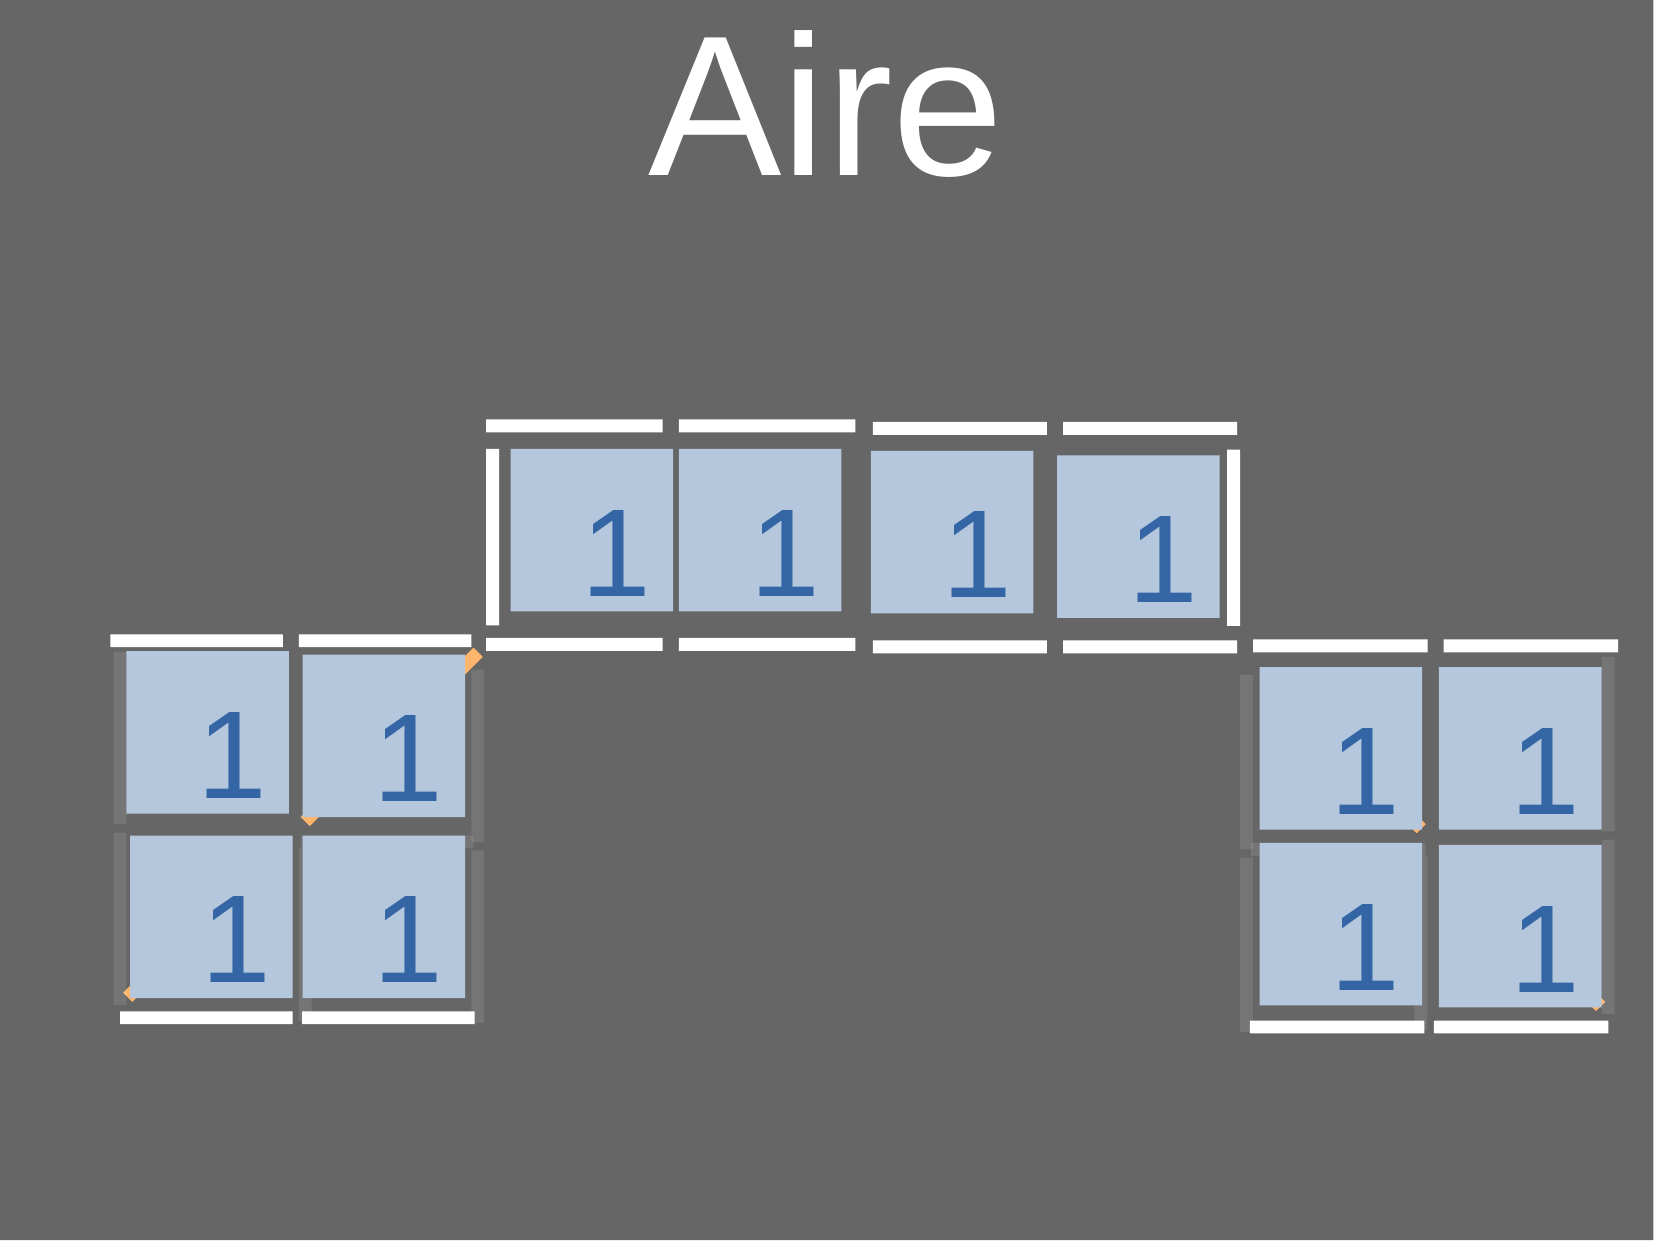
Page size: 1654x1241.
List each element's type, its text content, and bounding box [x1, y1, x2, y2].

text_box 1 [1495, 871, 1552, 1026]
title Aire [353, 0, 1300, 237]
text_box 1 [358, 681, 415, 835]
text_box 1 [182, 677, 239, 833]
text_box 1 [1495, 693, 1552, 844]
text_box 1 [1315, 693, 1372, 842]
text_box 1 [567, 475, 623, 630]
text_box 1 [1315, 869, 1372, 1025]
text_box [0, 0, 1654, 1241]
text_box 1 [186, 862, 243, 1017]
text_box 1 [735, 475, 791, 630]
text_box 1 [358, 862, 415, 1017]
text_box 1 [1113, 481, 1170, 637]
text_box 1 [927, 477, 984, 632]
